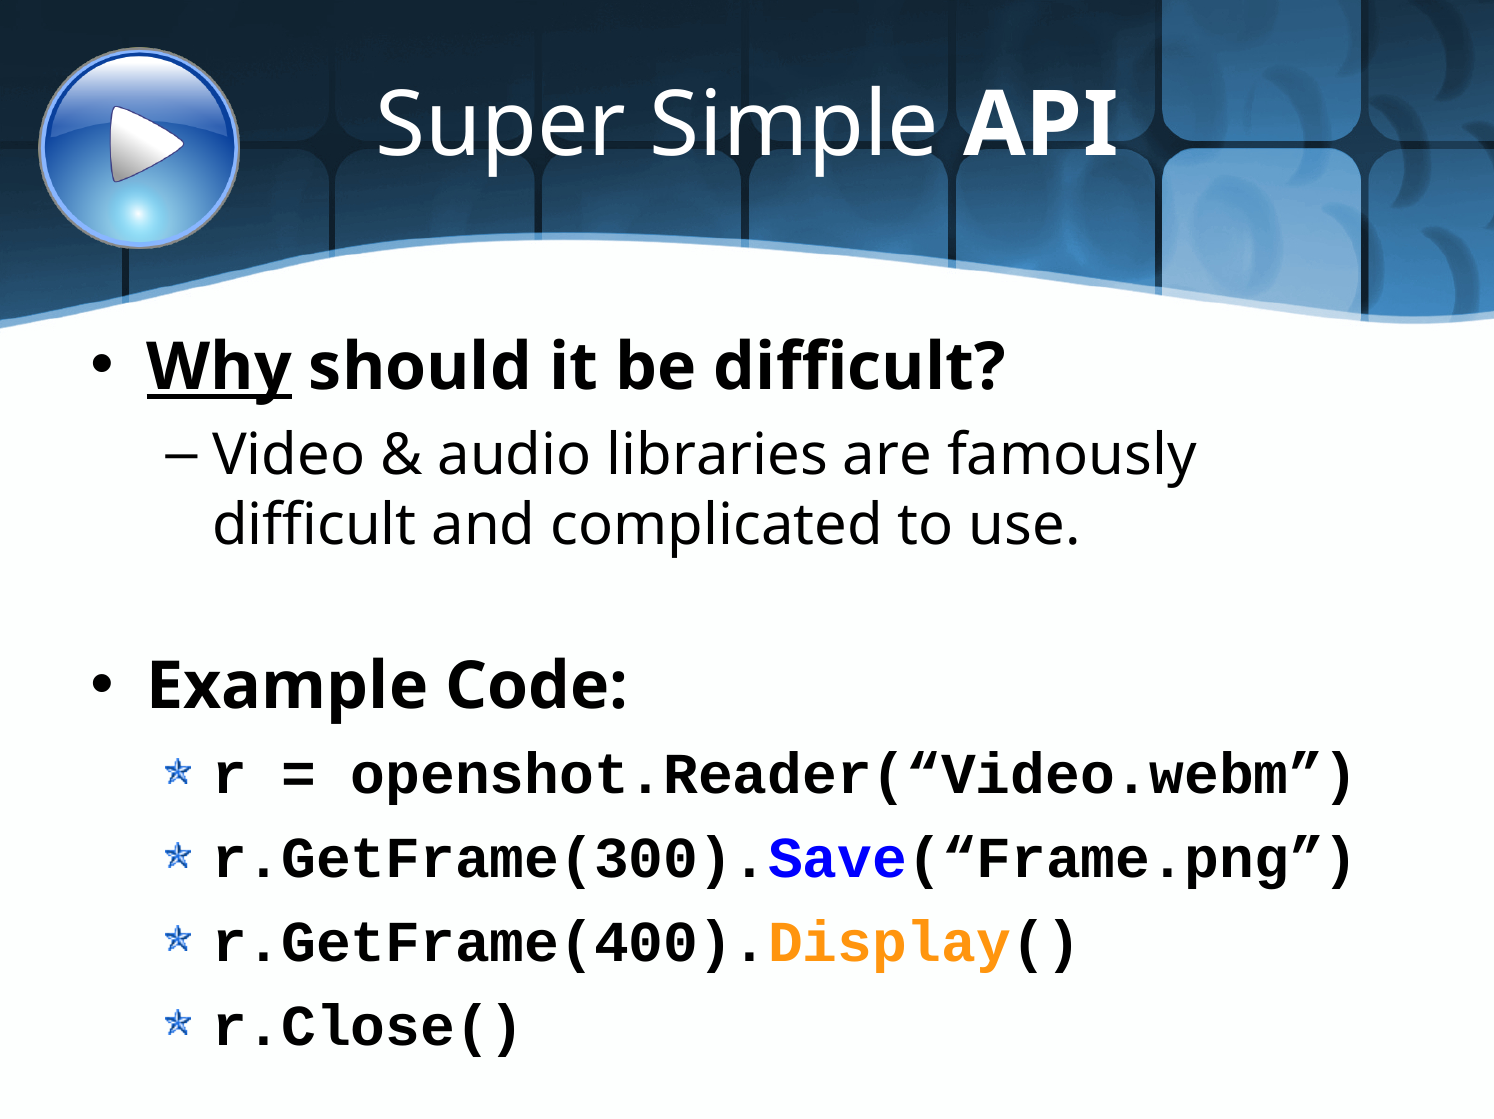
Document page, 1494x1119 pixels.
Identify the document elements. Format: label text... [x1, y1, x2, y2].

list Why should it be difficult? Video & audio libraries are famously difficult and complicated to use. Example Code: r = openshot.Reader(“Video.webm”) r.GetFrame(300).Save(“Frame.png”) r.GetFrame(400).Display() r.Close() [75, 315, 1420, 1097]
title Super Simple API [74, 25, 1420, 213]
picture [0, 0, 1494, 1119]
